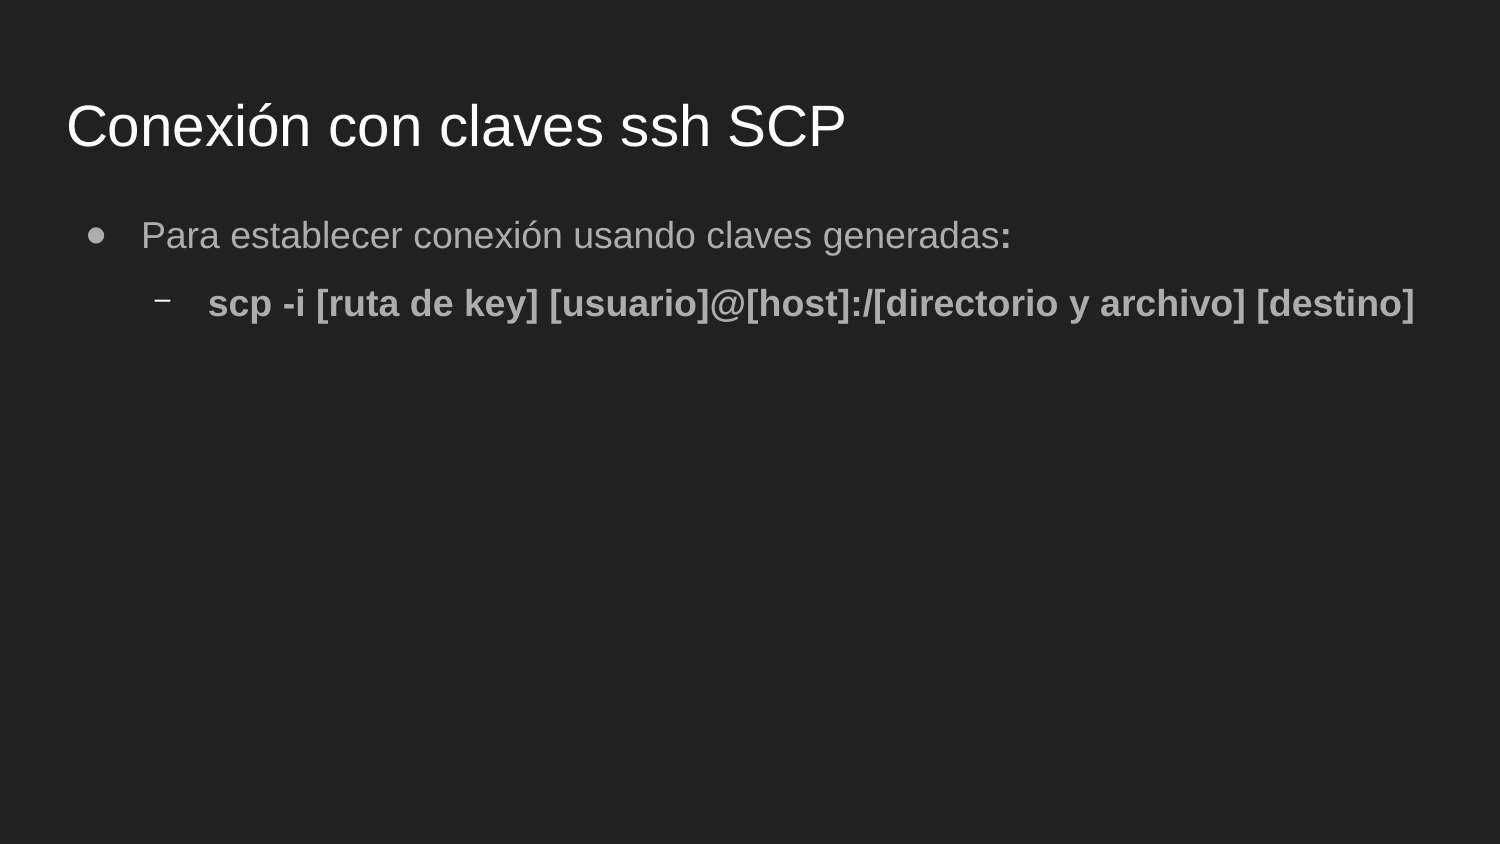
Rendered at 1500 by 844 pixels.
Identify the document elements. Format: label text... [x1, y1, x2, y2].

title Conexión con claves ssh SCP [51, 72, 1449, 167]
list Para establecer conexión usando claves generadas: scp -i [ruta de key] [usuario]@[host]:/[directorio y archivo] [destino] [51, 189, 1441, 750]
